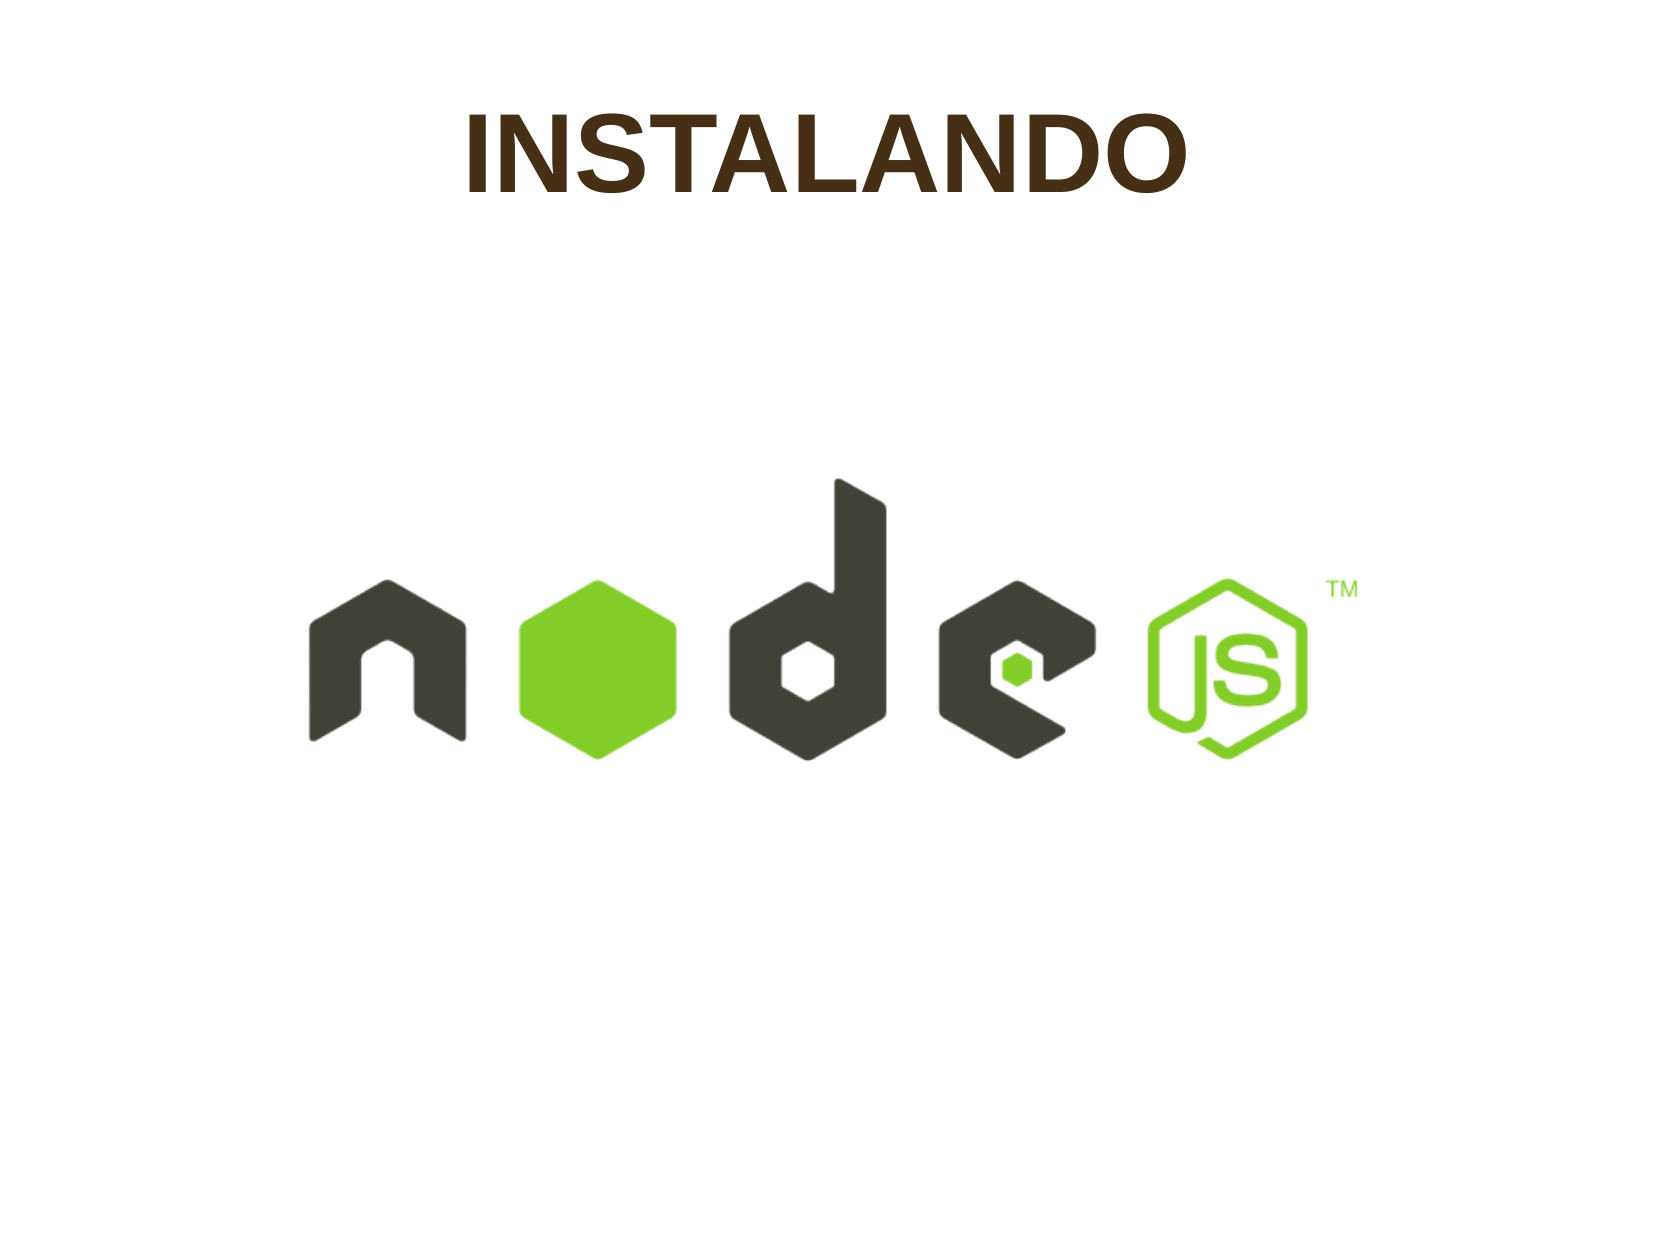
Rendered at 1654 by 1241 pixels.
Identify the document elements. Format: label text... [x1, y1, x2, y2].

picture [280, 346, 1374, 894]
title INSTALANDO [82, 49, 1571, 257]
